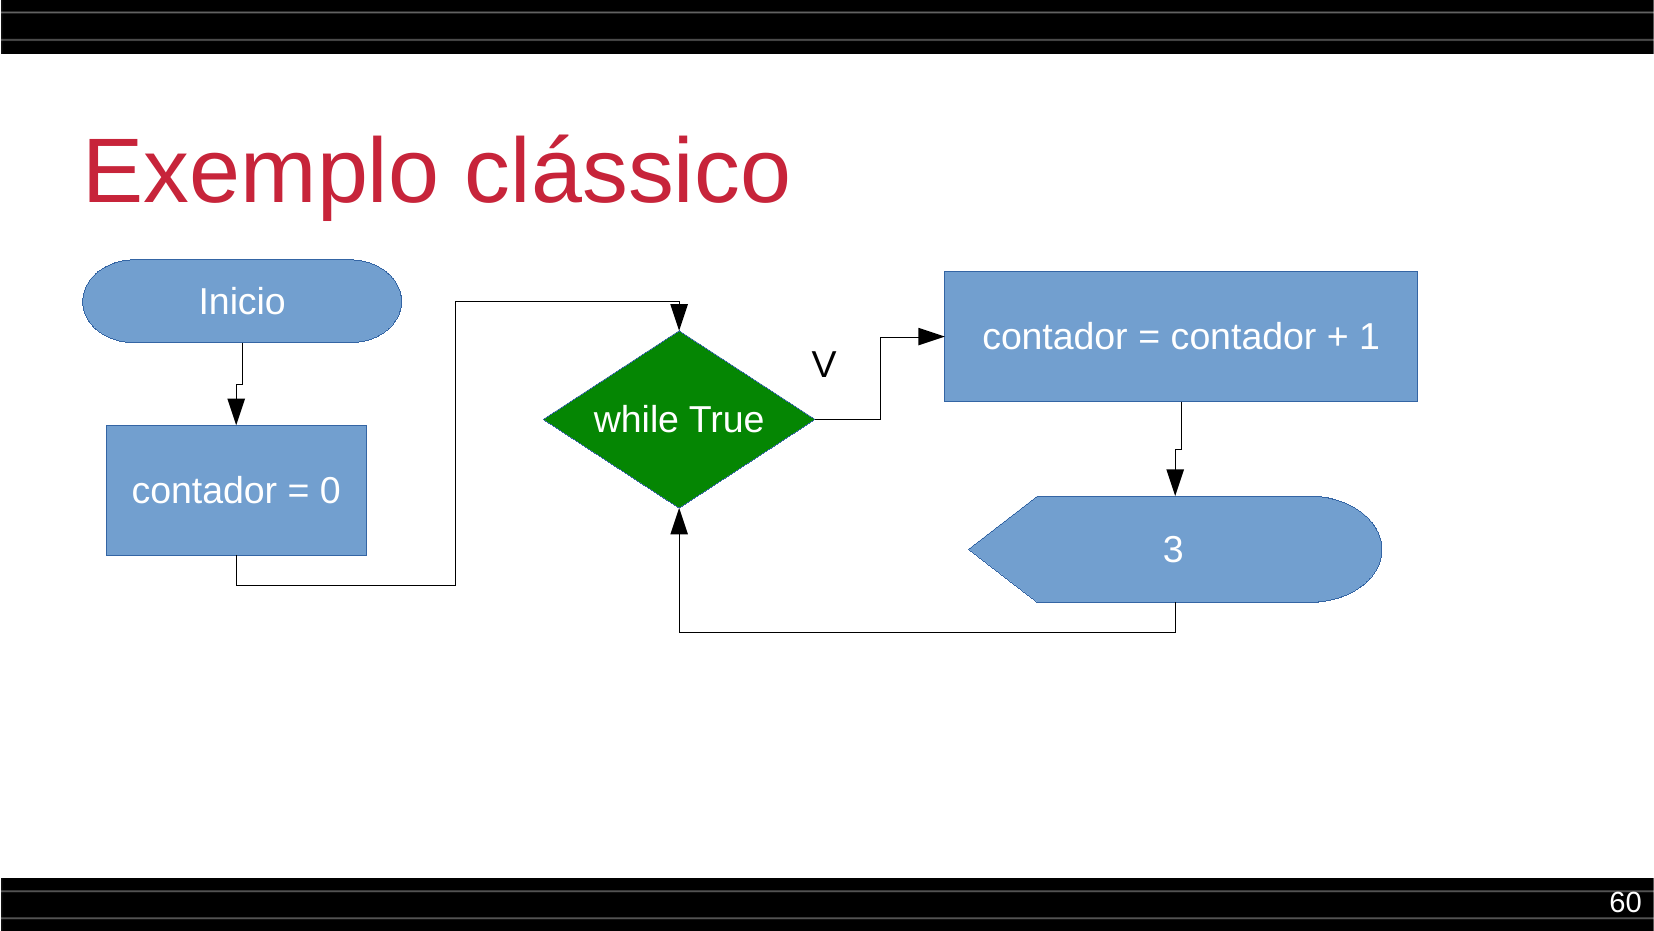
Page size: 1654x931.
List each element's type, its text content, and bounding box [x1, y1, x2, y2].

text_box while True [543, 331, 815, 508]
text_box contador = contador + 1 [944, 271, 1418, 402]
title Exemplo clássico [82, 92, 1571, 249]
text_box Inicio [82, 259, 402, 343]
text_box contador = 0 [106, 425, 367, 556]
picture [1, 0, 1654, 54]
picture [1, 878, 1654, 931]
text_box V [796, 336, 868, 394]
text_box 3 [968, 496, 1382, 603]
